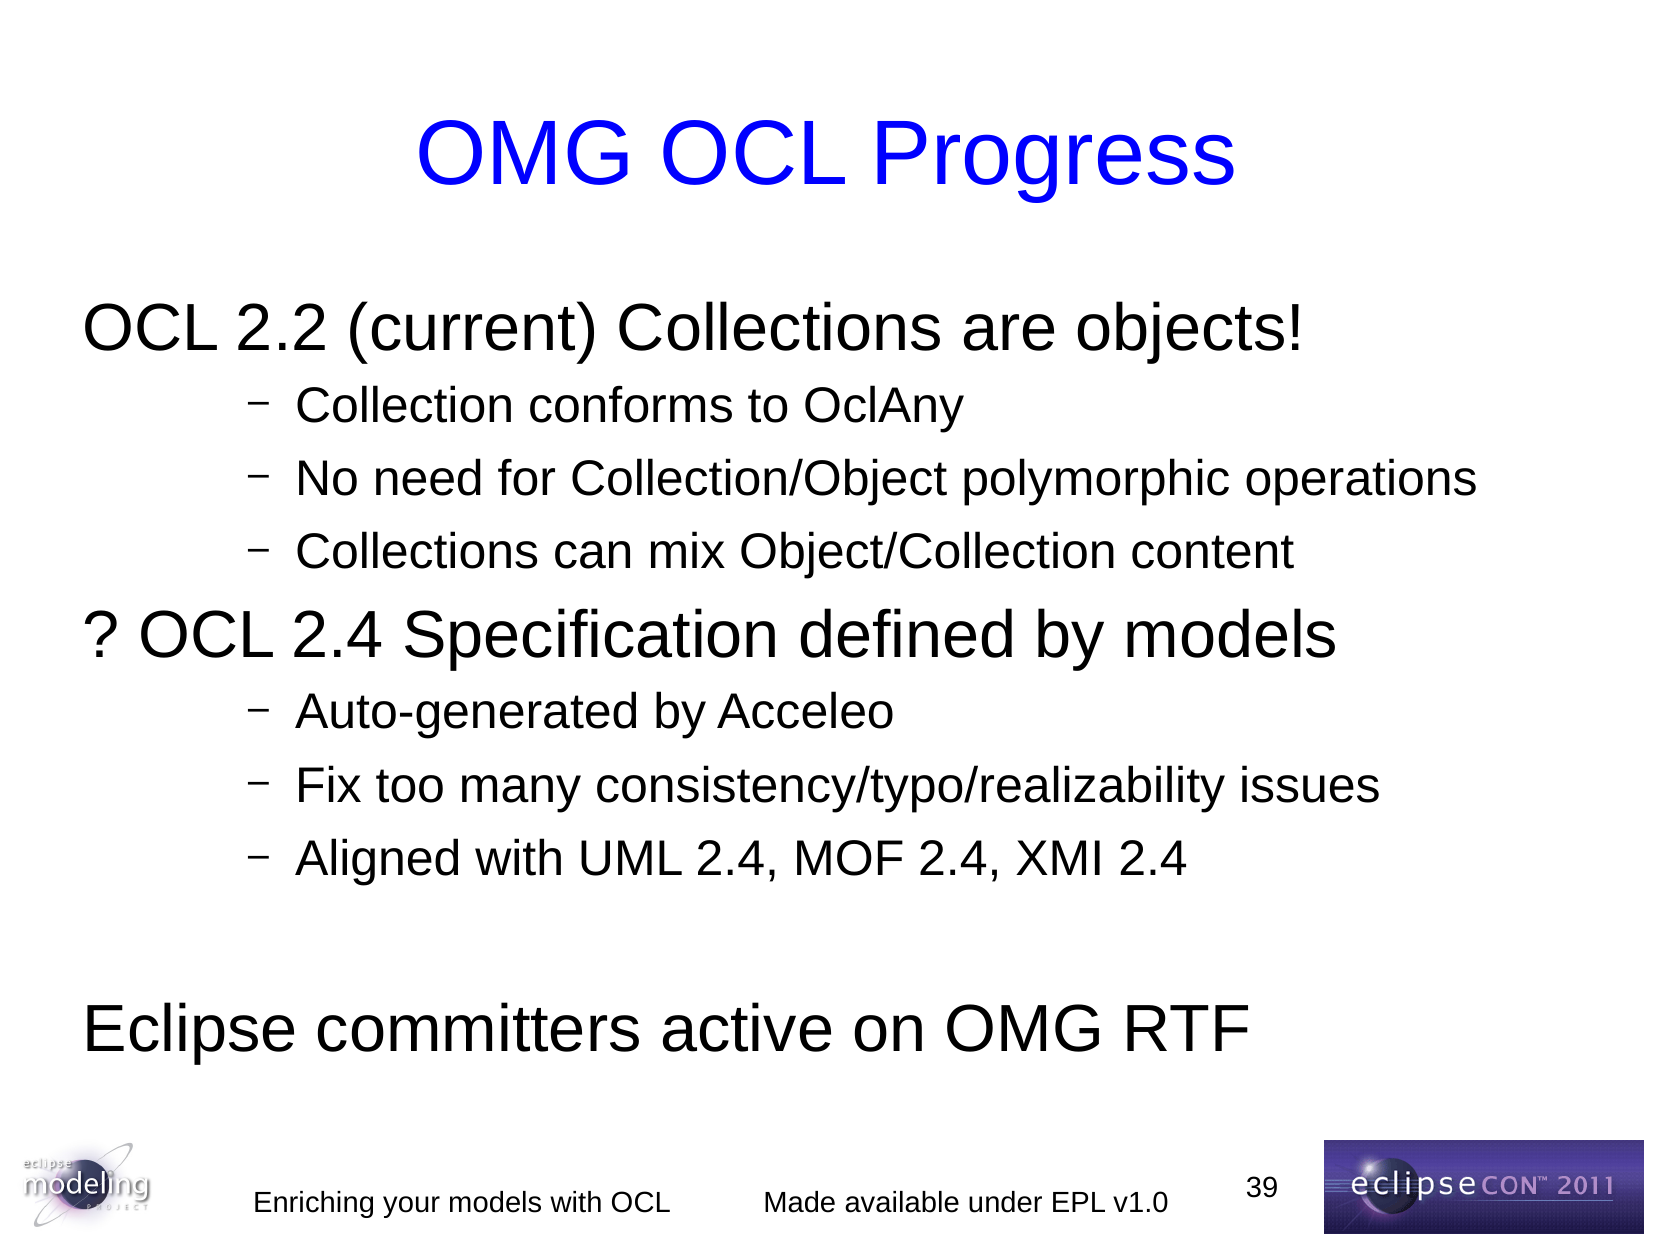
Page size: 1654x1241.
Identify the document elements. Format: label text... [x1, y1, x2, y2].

title OMG OCL Progress [82, 49, 1571, 257]
picture [1324, 1140, 1644, 1234]
list OCL 2.2 (current) Collections are objects! Collection conforms to OclAny No need for Collection/Object polymorphic operations Collections can mix Object/Collection content ? OCL 2.4 Specification defined by models Auto-generated by Acceleo Fix too many consistency/typo/realizability issues Aligned with UML 2.4, MOF 2.4, XMI 2.4 Eclipse committers active on OMG RTF [82, 290, 1571, 1094]
picture [9, 1136, 156, 1235]
